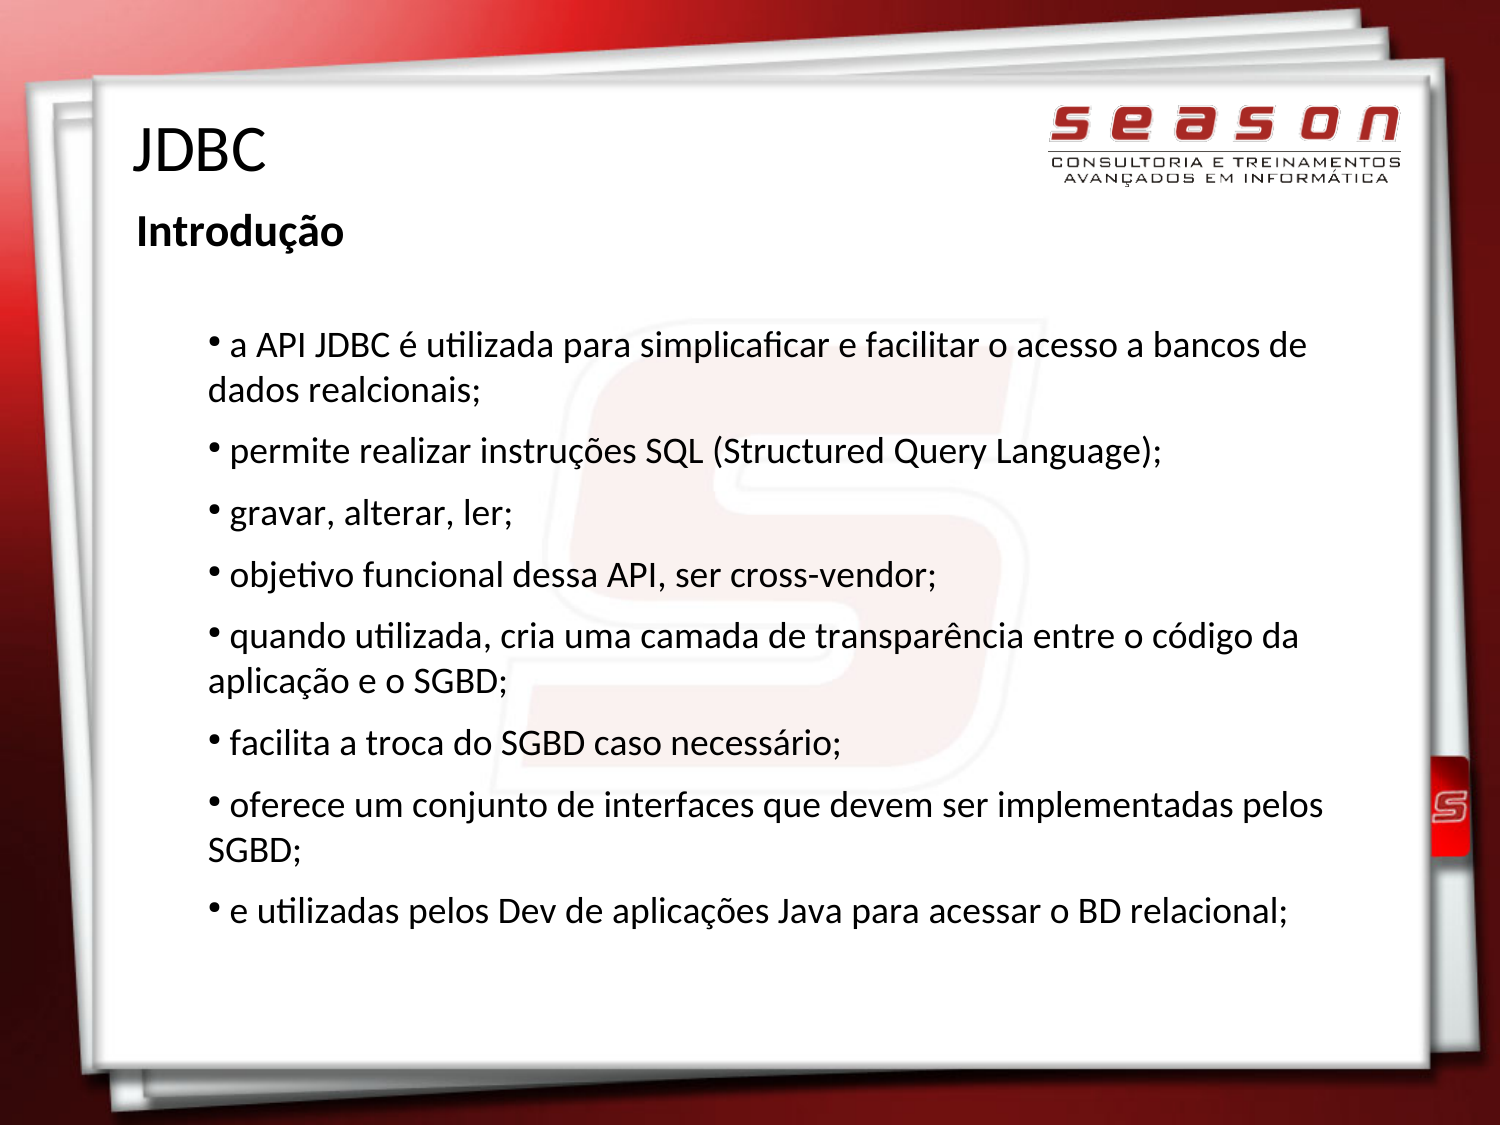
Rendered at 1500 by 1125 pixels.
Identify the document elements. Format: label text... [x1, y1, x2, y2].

text_box a API JDBC é utilizada para simplicaficar e facilitar o acesso a bancos de dados realcionais; permite realizar instruções SQL (Structured Query Language); gravar, alterar, ler; objetivo funcional dessa API, ser cross-vendor; quando utilizada, cria uma camada de transparência entre o código da aplicação e o SGBD; facilita a troca do SGBD caso necessário; oferece um conjunto de interfaces que devem ser implementadas pelos SGBD; e utilizadas pelos Dev de aplicações Java para acessar o BD relacional; [207, 274, 1328, 977]
picture [0, 0, 1500, 1125]
title JDBC [118, 33, 1394, 257]
text_box Introdução [119, 200, 1240, 256]
